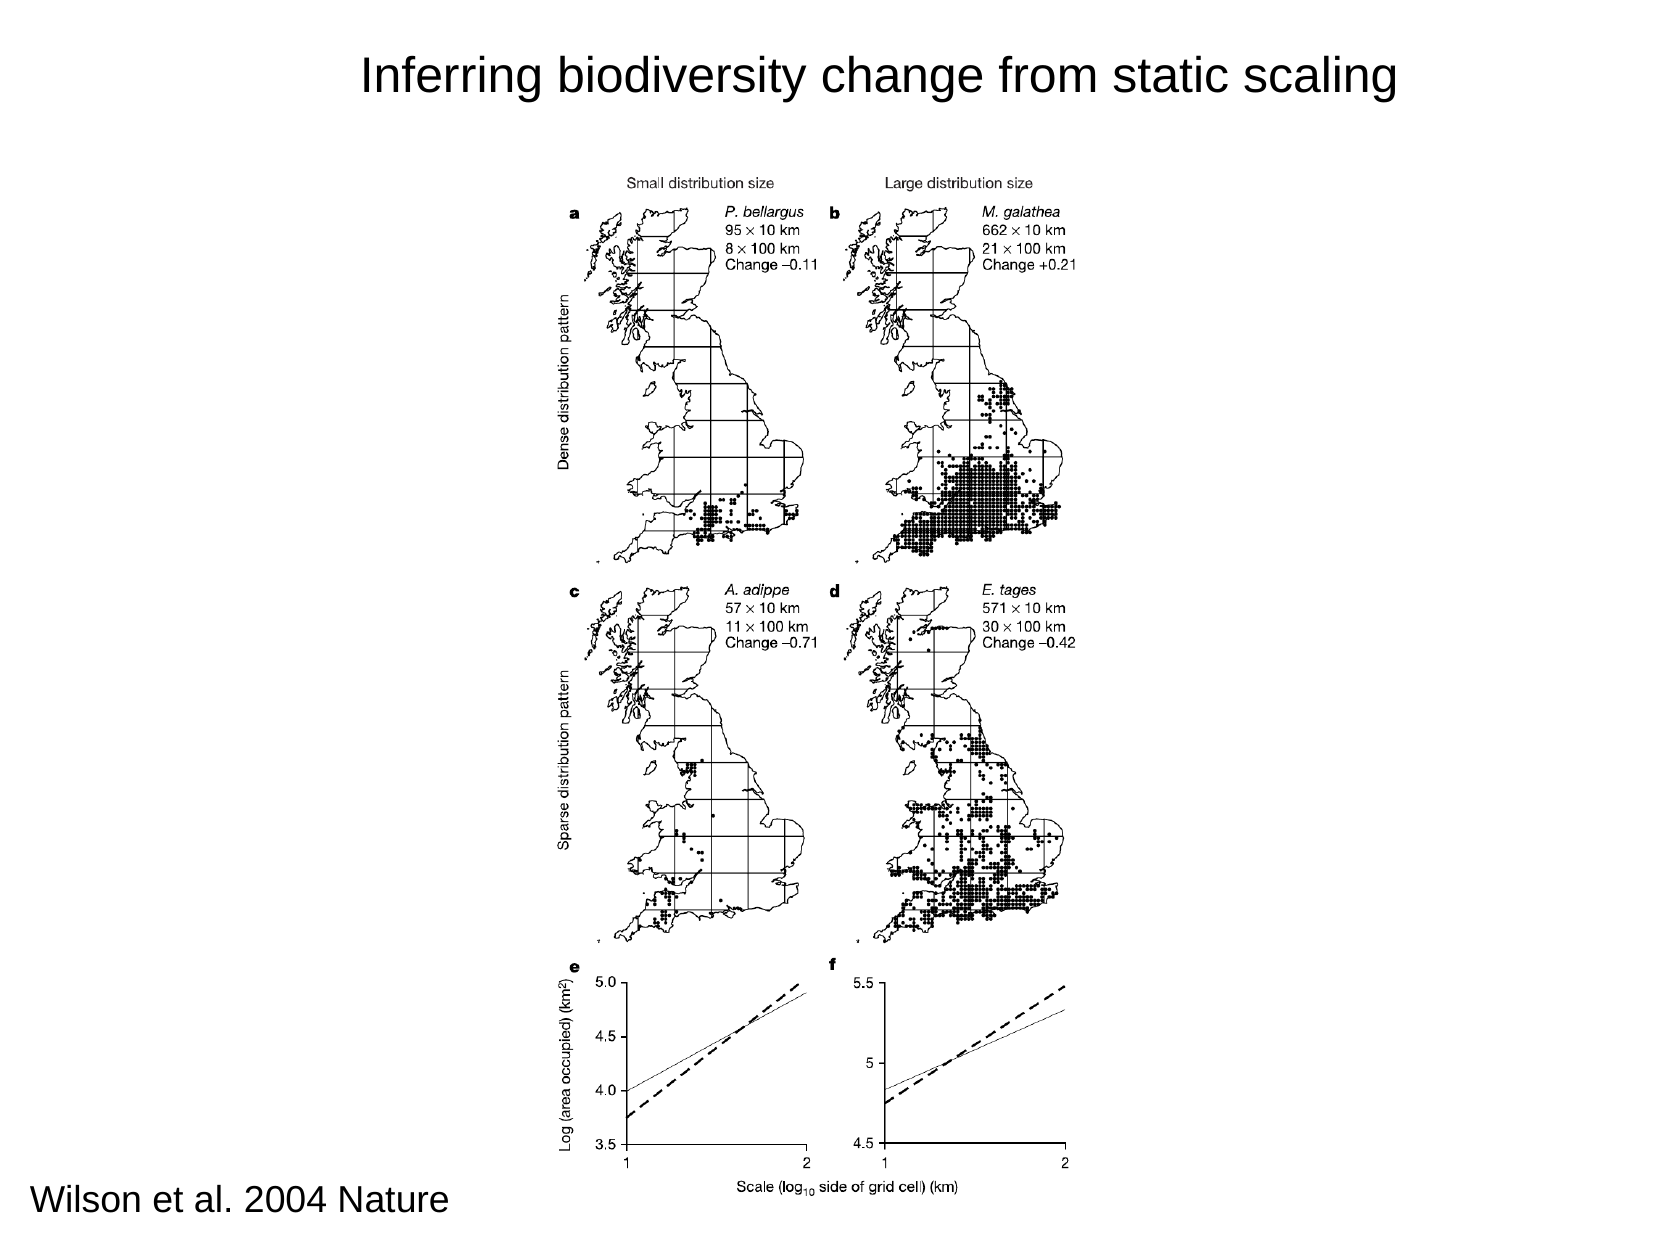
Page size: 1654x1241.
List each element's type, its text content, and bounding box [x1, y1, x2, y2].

picture [540, 166, 1081, 1200]
text_box Inferring biodiversity change from static scaling [345, 40, 1486, 167]
text_box Wilson et al. 2004 Nature [15, 1170, 1021, 1241]
